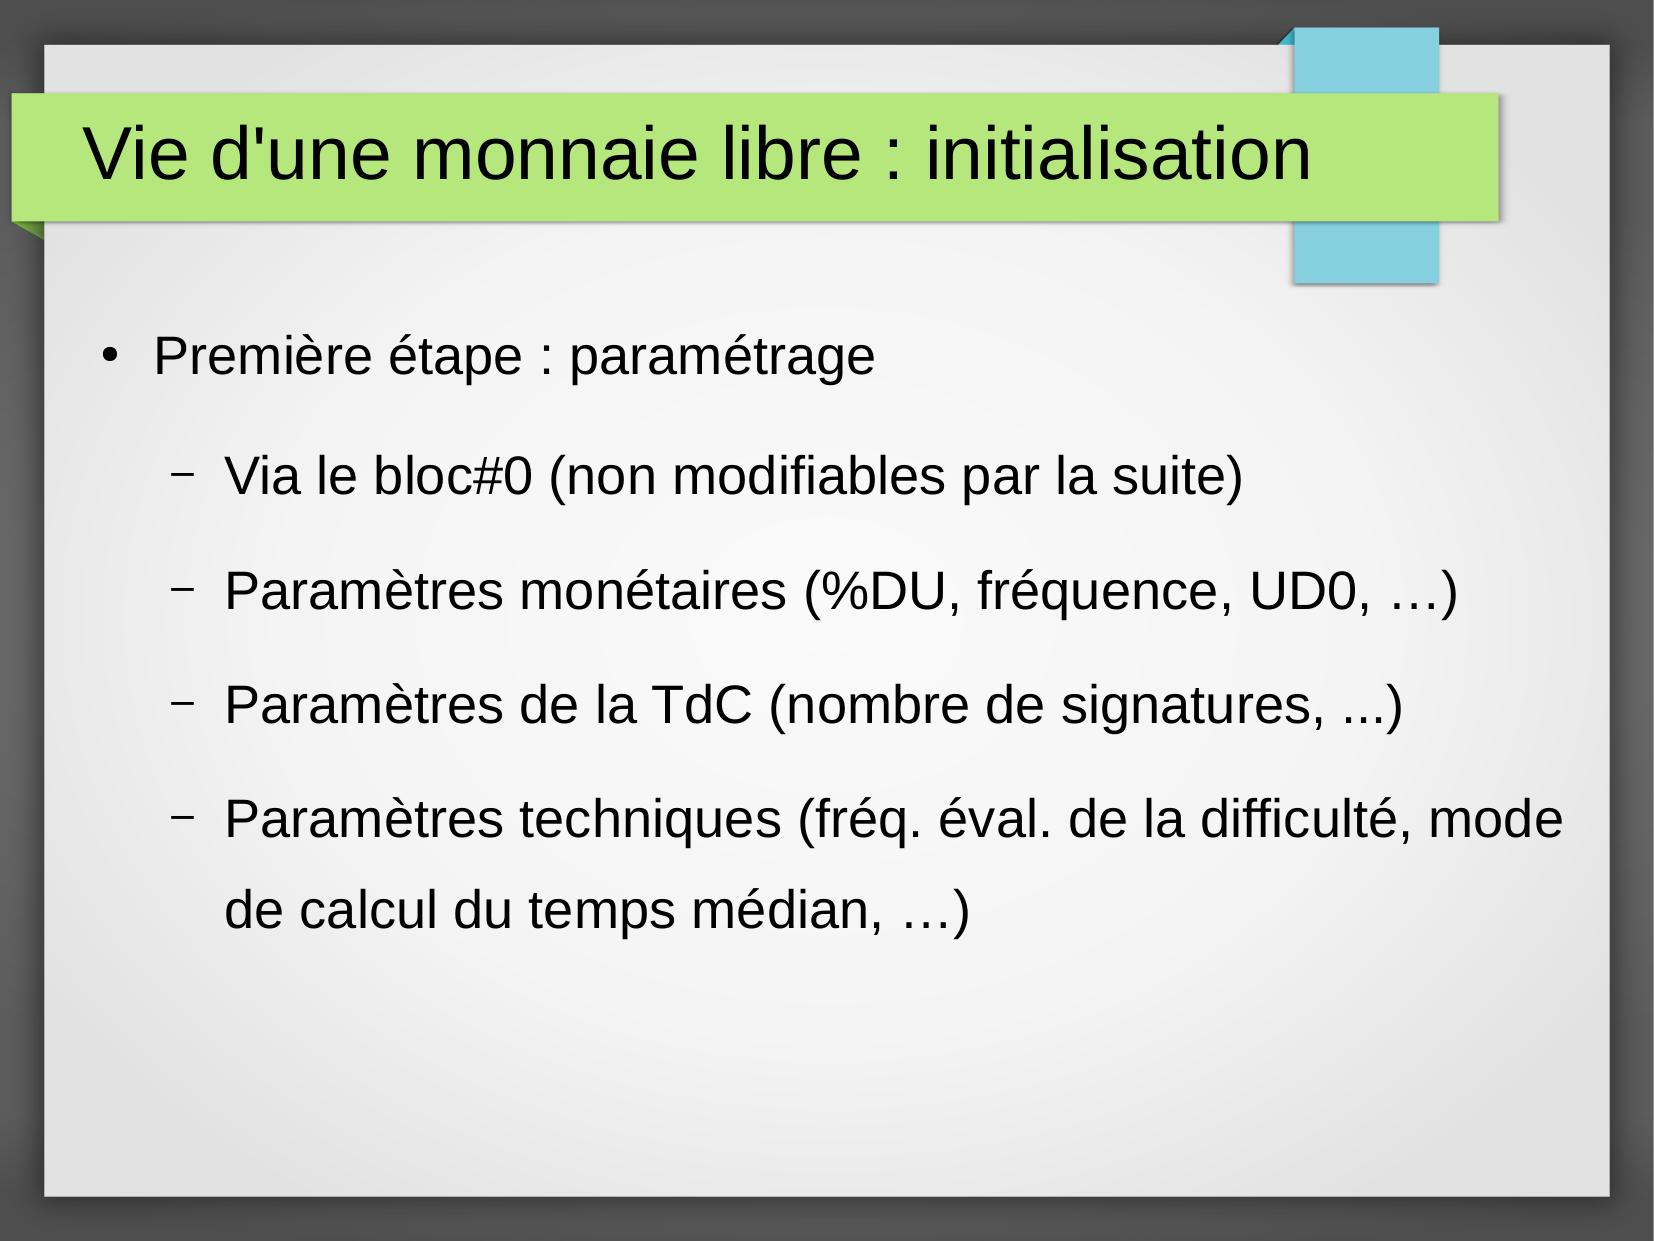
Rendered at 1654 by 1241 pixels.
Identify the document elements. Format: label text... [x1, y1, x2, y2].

list Première étape : paramétrage Via le bloc#0 (non modifiables par la suite) Paramètres monétaires (%DU, fréquence, UD0, …) Paramètres de la TdC (nombre de signatures, ...) Paramètres techniques (fréq. éval. de la difficulté, mode de calcul du temps médian, …) [82, 295, 1571, 1015]
picture [0, 0, 1654, 1241]
title Vie d'une monnaie libre : initialisation [82, 94, 1477, 213]
